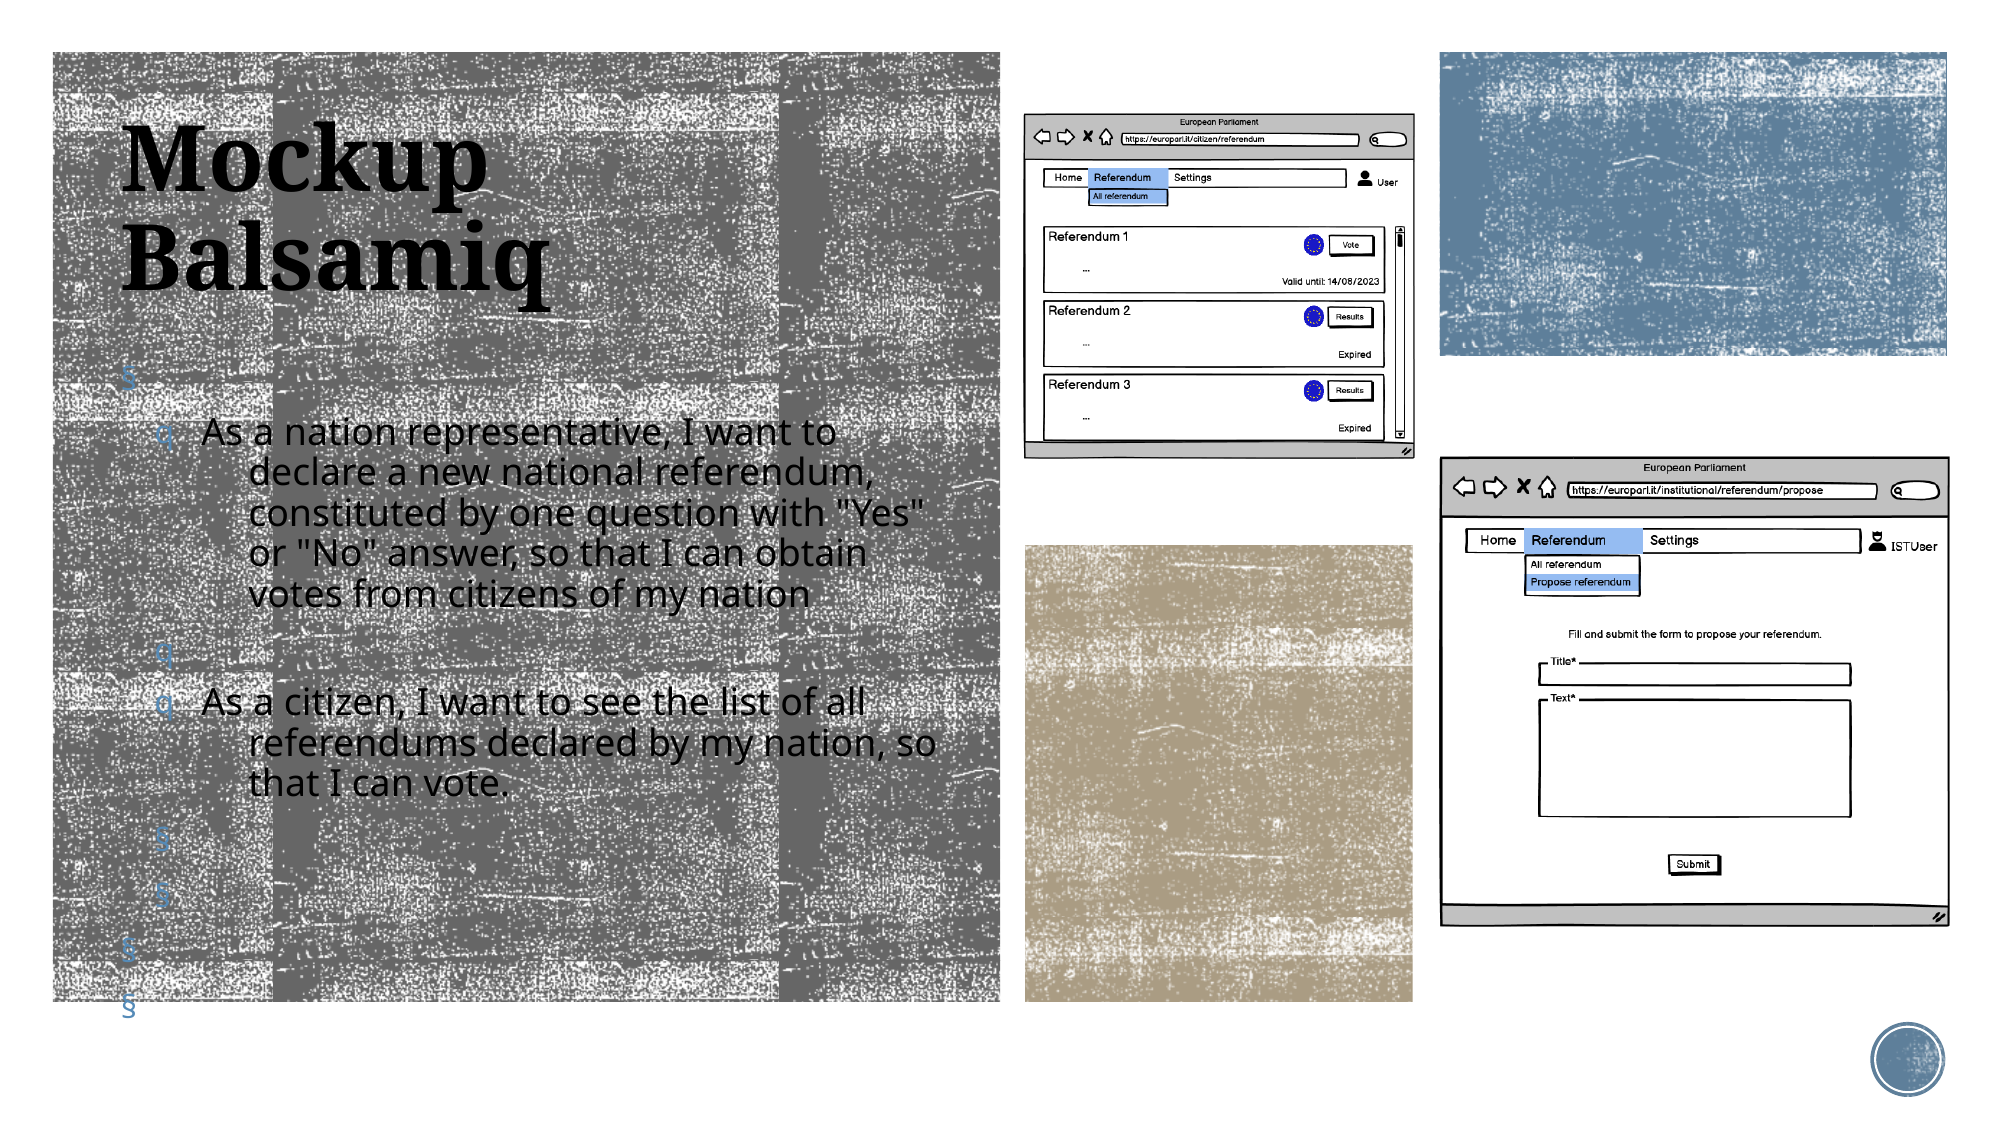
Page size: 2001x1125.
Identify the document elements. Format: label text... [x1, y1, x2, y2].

text_box [1870, 1021, 1946, 1097]
text_box [1440, 53, 1947, 355]
title Mockup Balsamiq [105, 79, 954, 344]
picture [1439, 456, 1950, 927]
text_box As a nation representative, I want to declare a new national referendum, constituted by one question with "Yes" or "No" answer, so that I can obtain votes from citizens of my nation As a citizen, I want to see the list of all referendums declared by my nation, so that I can vote. [105, 348, 954, 965]
text_box [53, 53, 1000, 1001]
text_box [1025, 545, 1413, 1001]
picture [1023, 113, 1415, 459]
